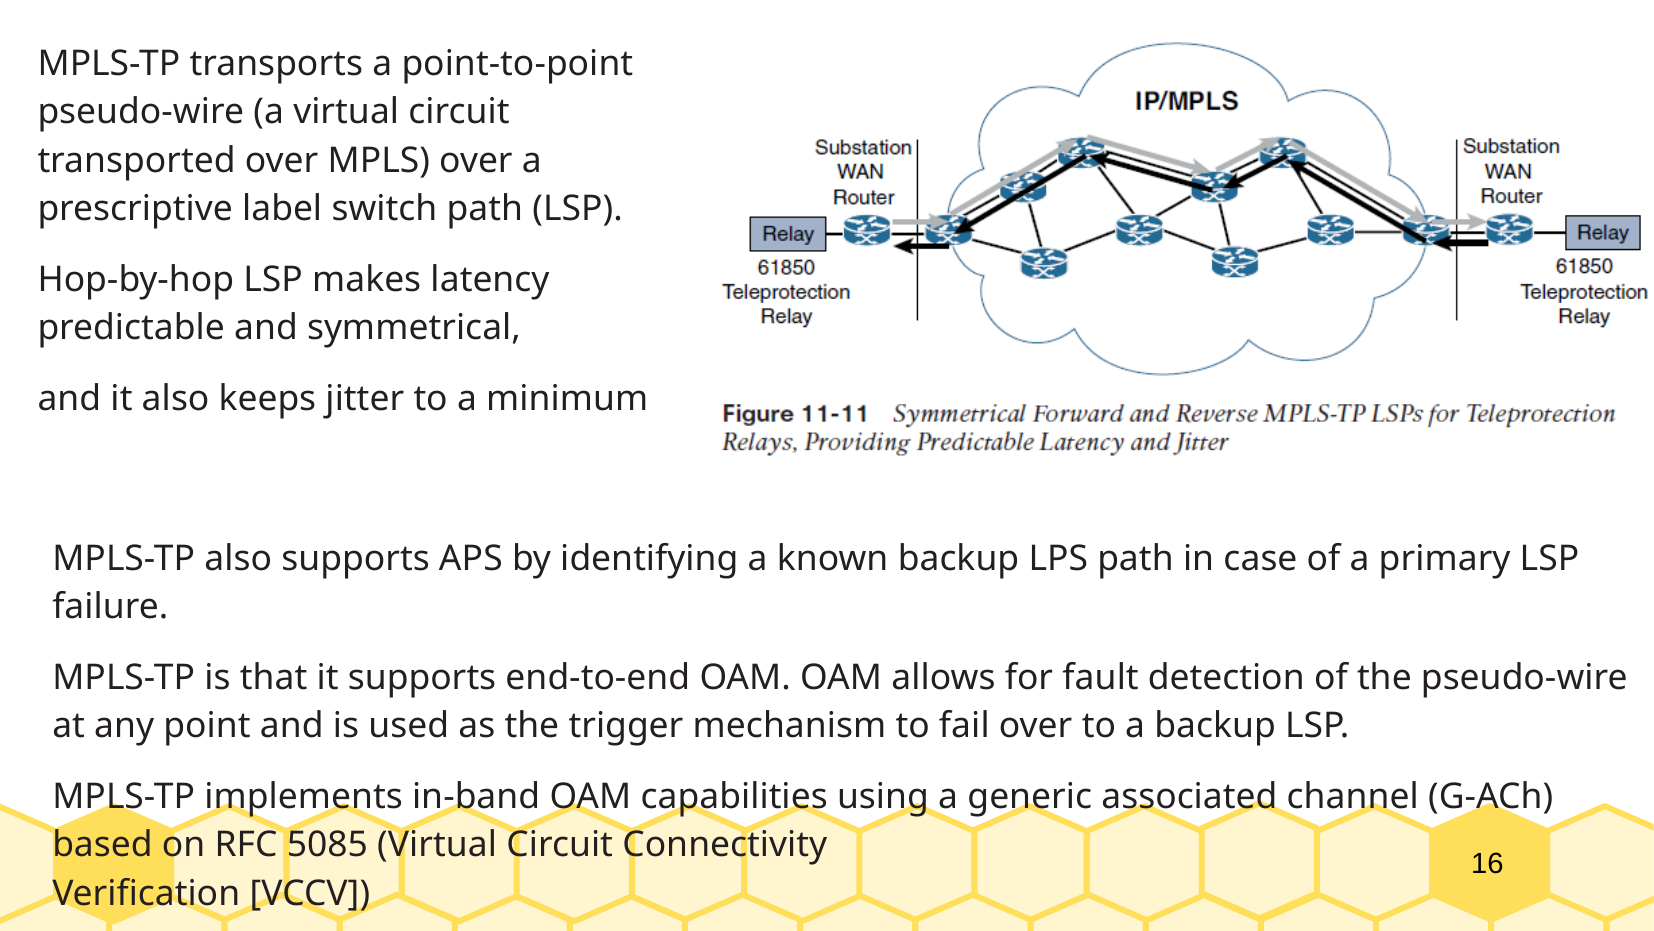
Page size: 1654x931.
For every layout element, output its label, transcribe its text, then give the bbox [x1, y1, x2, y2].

picture [712, 29, 1649, 457]
text_box MPLS-TP also supports APS by identifying a known backup LPS path in case of a primary LSP failure. MPLS-TP is that it supports end-to-end OAM. OAM allows for fault detection of the pseudo-wire at any point and is used as the trigger mechanism to fail over to a backup LSP. MPLS-TP implements in-band OAM capabilities using a generic associated channel (G-ACh) based on RFC 5085 (Virtual Circuit Connectivity Verification [VCCV]) [37, 525, 1654, 931]
list MPLS-TP transports a point-to-point pseudo-wire (a virtual circuit transported over MPLS) over a prescriptive label switch path (LSP). Hop-by-hop LSP makes latency predictable and symmetrical, and it also keeps jitter to a minimum [37, 37, 713, 525]
